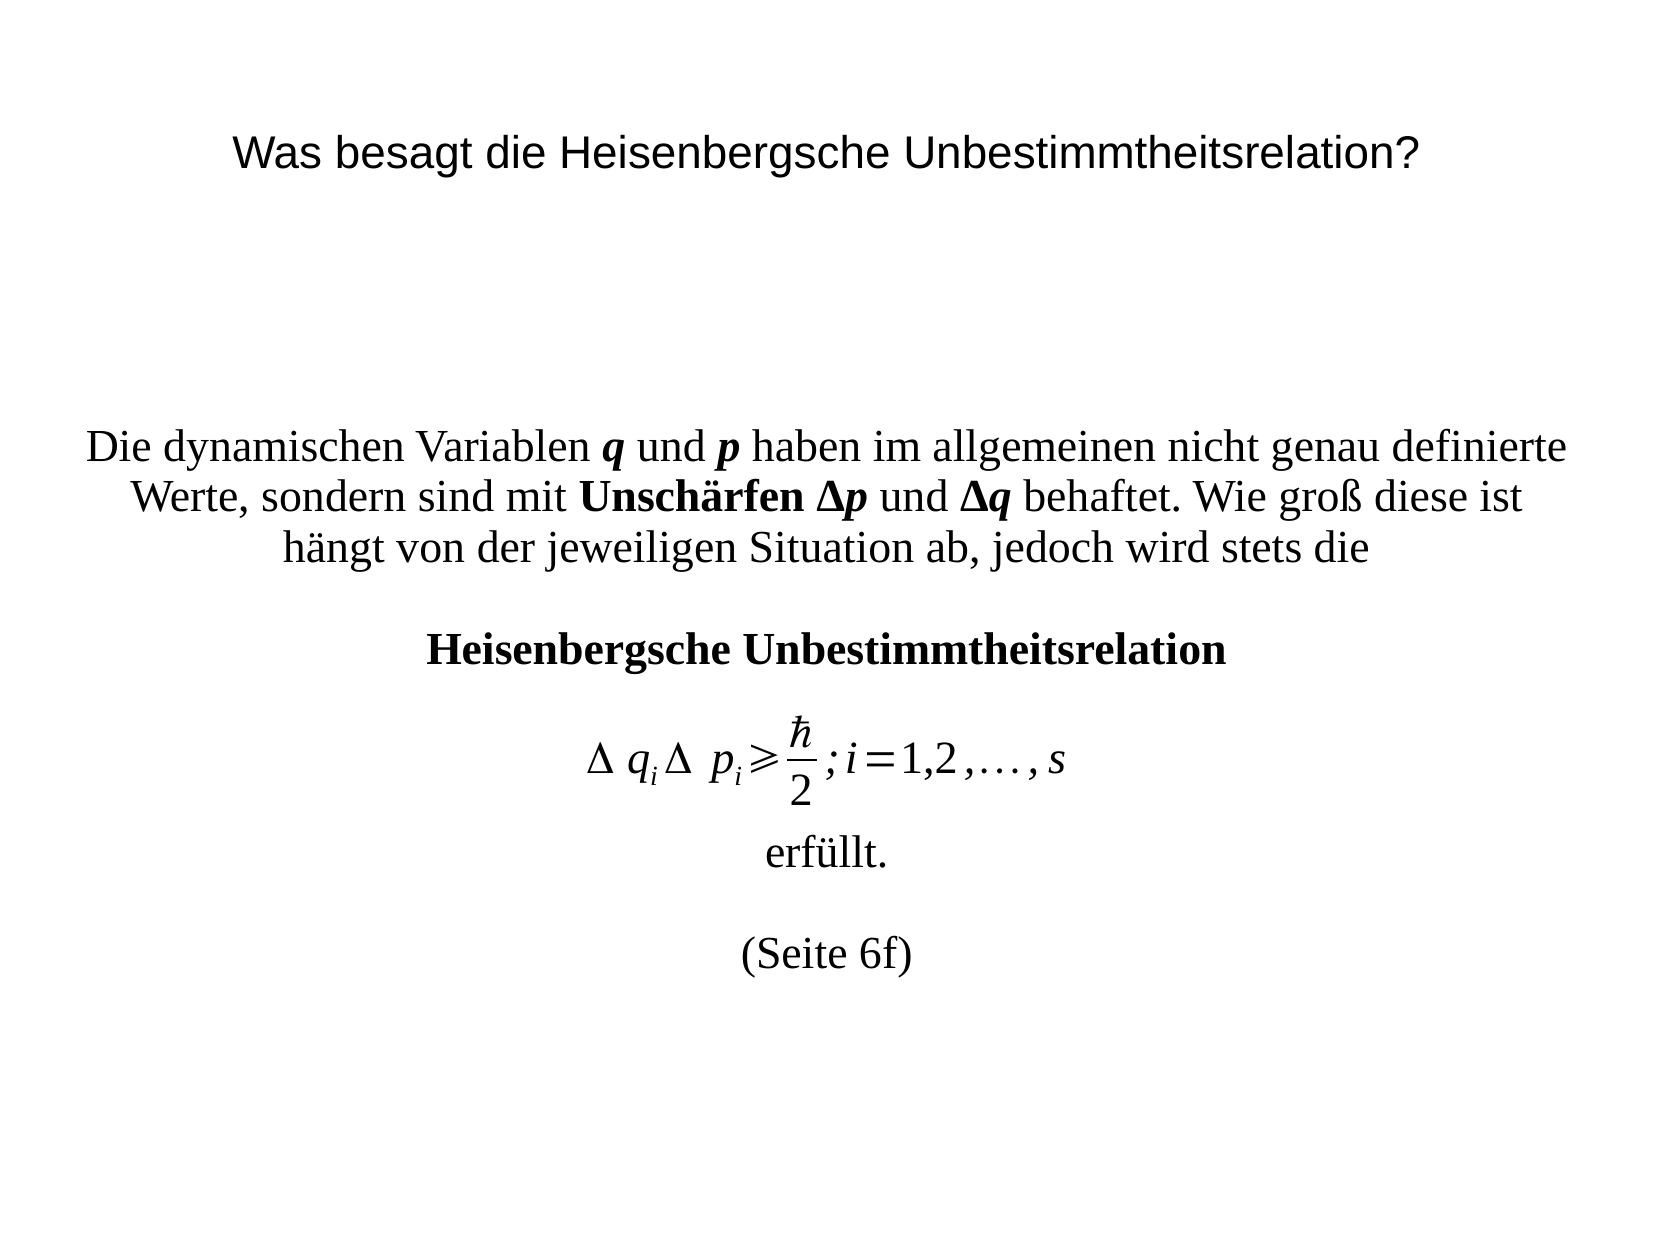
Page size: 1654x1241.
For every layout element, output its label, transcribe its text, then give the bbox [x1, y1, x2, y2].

title Was besagt die Heisenbergsche Unbestimmtheitsrelation? [82, 49, 1571, 257]
subtitle Die dynamischen Variablen q und p haben im allgemeinen nicht genau definierte Werte, sondern sind mit Unschärfen Δp und Δq behaftet. Wie groß diese ist hängt von der jeweiligen Situation ab, jedoch wird stets die Heisenbergsche Unbestimmtheitsrelation erfüllt. (Seite 6f) [82, 290, 1571, 1109]
chart [574, 709, 1078, 816]
